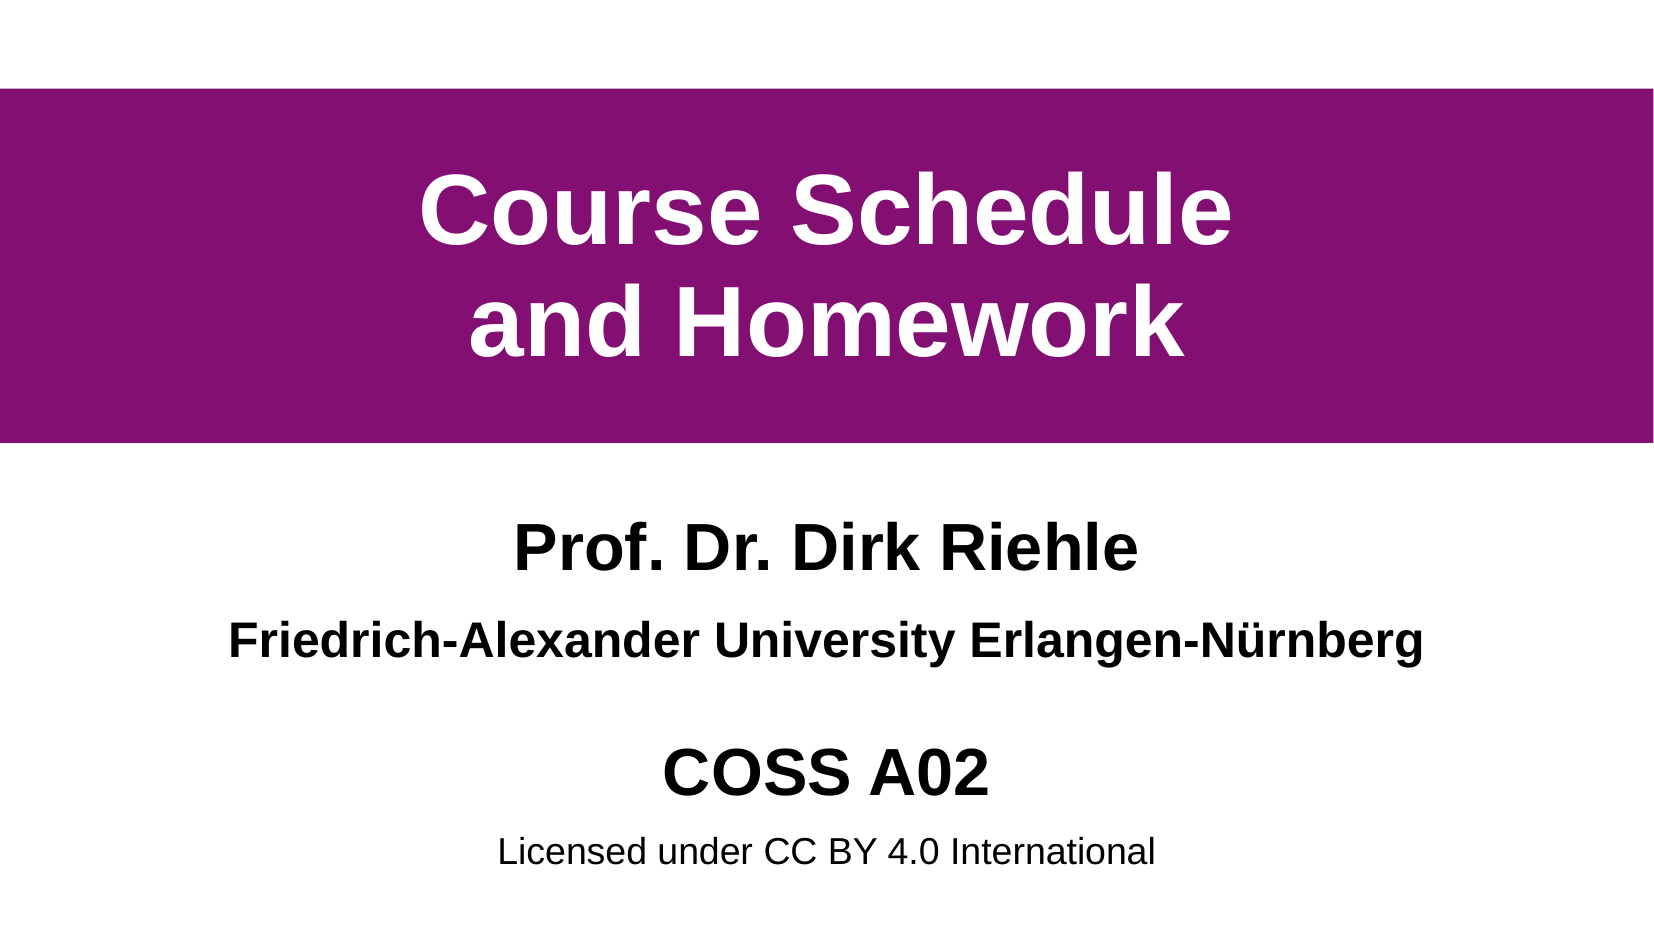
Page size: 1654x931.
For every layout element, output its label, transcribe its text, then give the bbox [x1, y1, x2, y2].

subtitle Prof. Dr. Dirk Riehle Friedrich-Alexander University Erlangen-Nürnberg COSS A02 Licensed under CC BY 4.0 International [29, 472, 1625, 886]
title Course Schedule and Homework [0, 88, 1654, 443]
